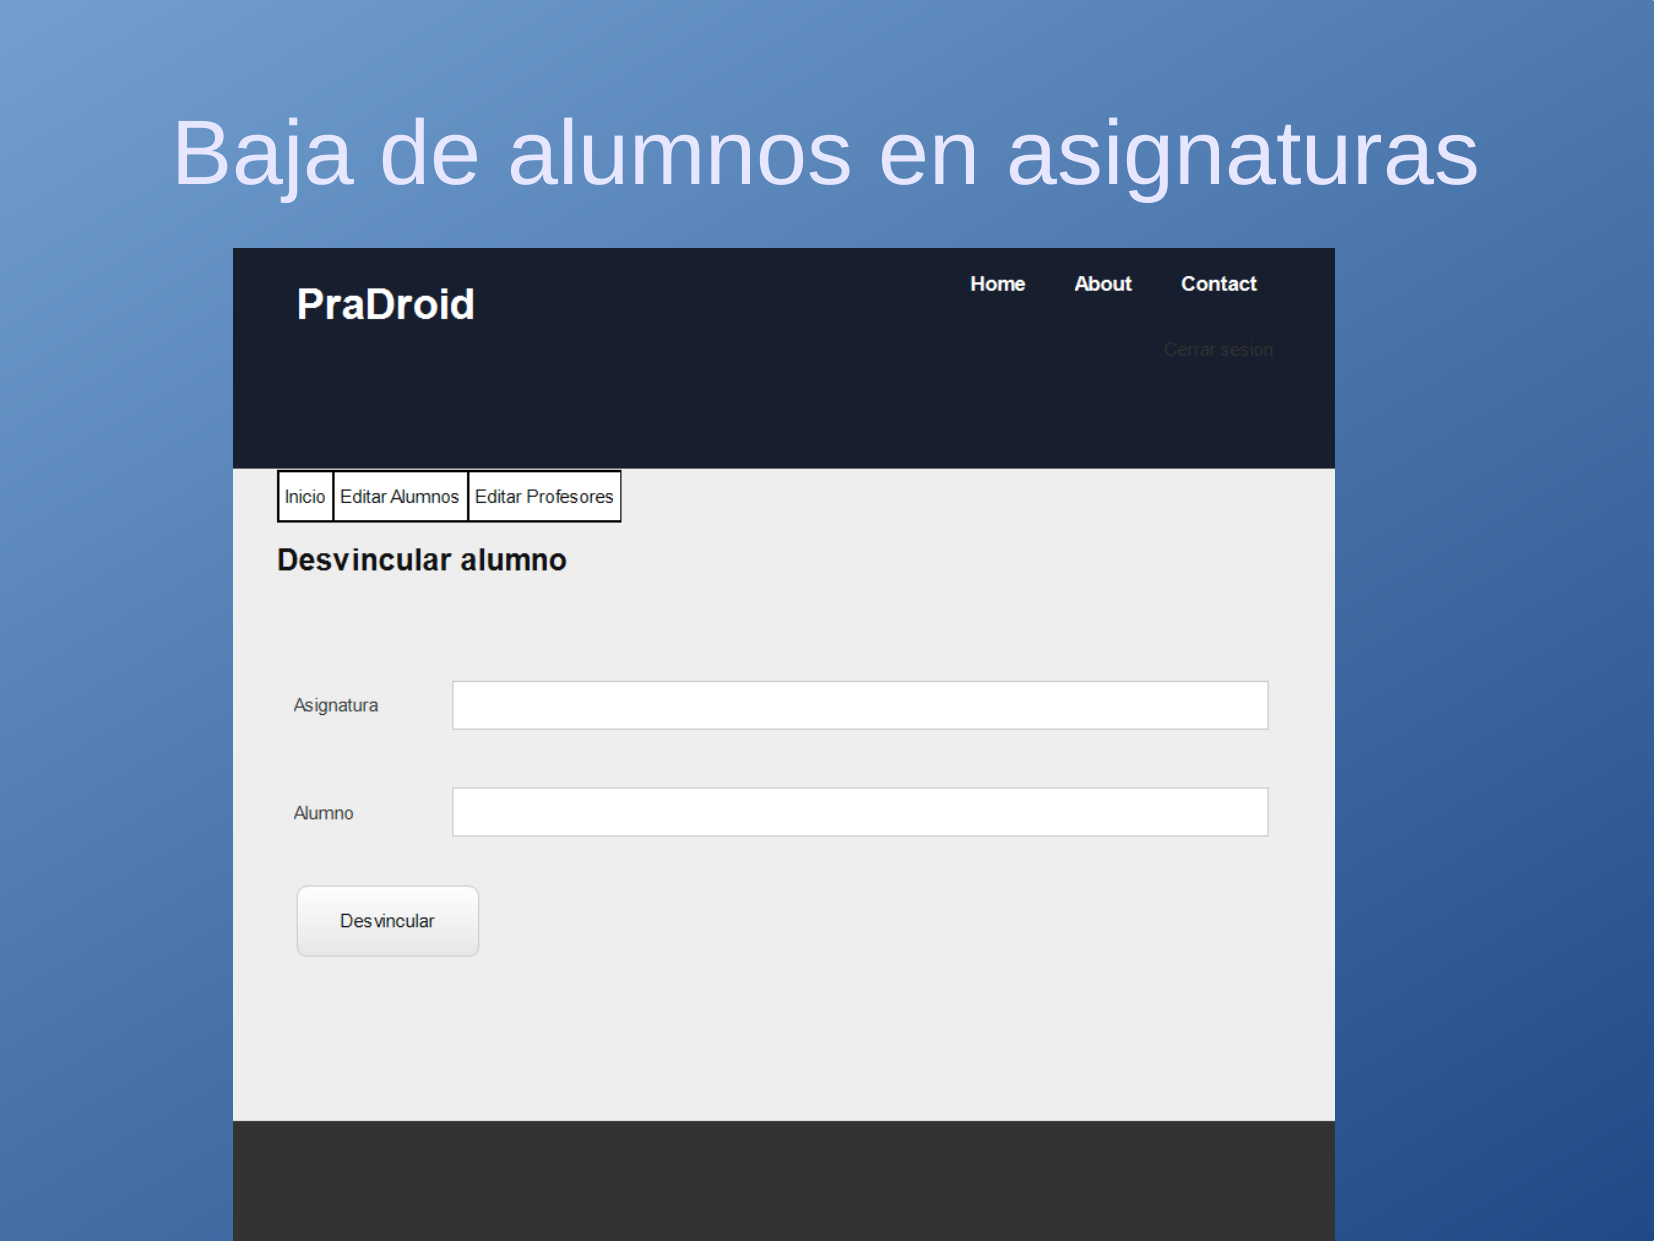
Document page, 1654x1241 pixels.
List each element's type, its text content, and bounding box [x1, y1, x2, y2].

title Baja de alumnos en asignaturas [82, 49, 1571, 257]
picture [233, 248, 1335, 1241]
